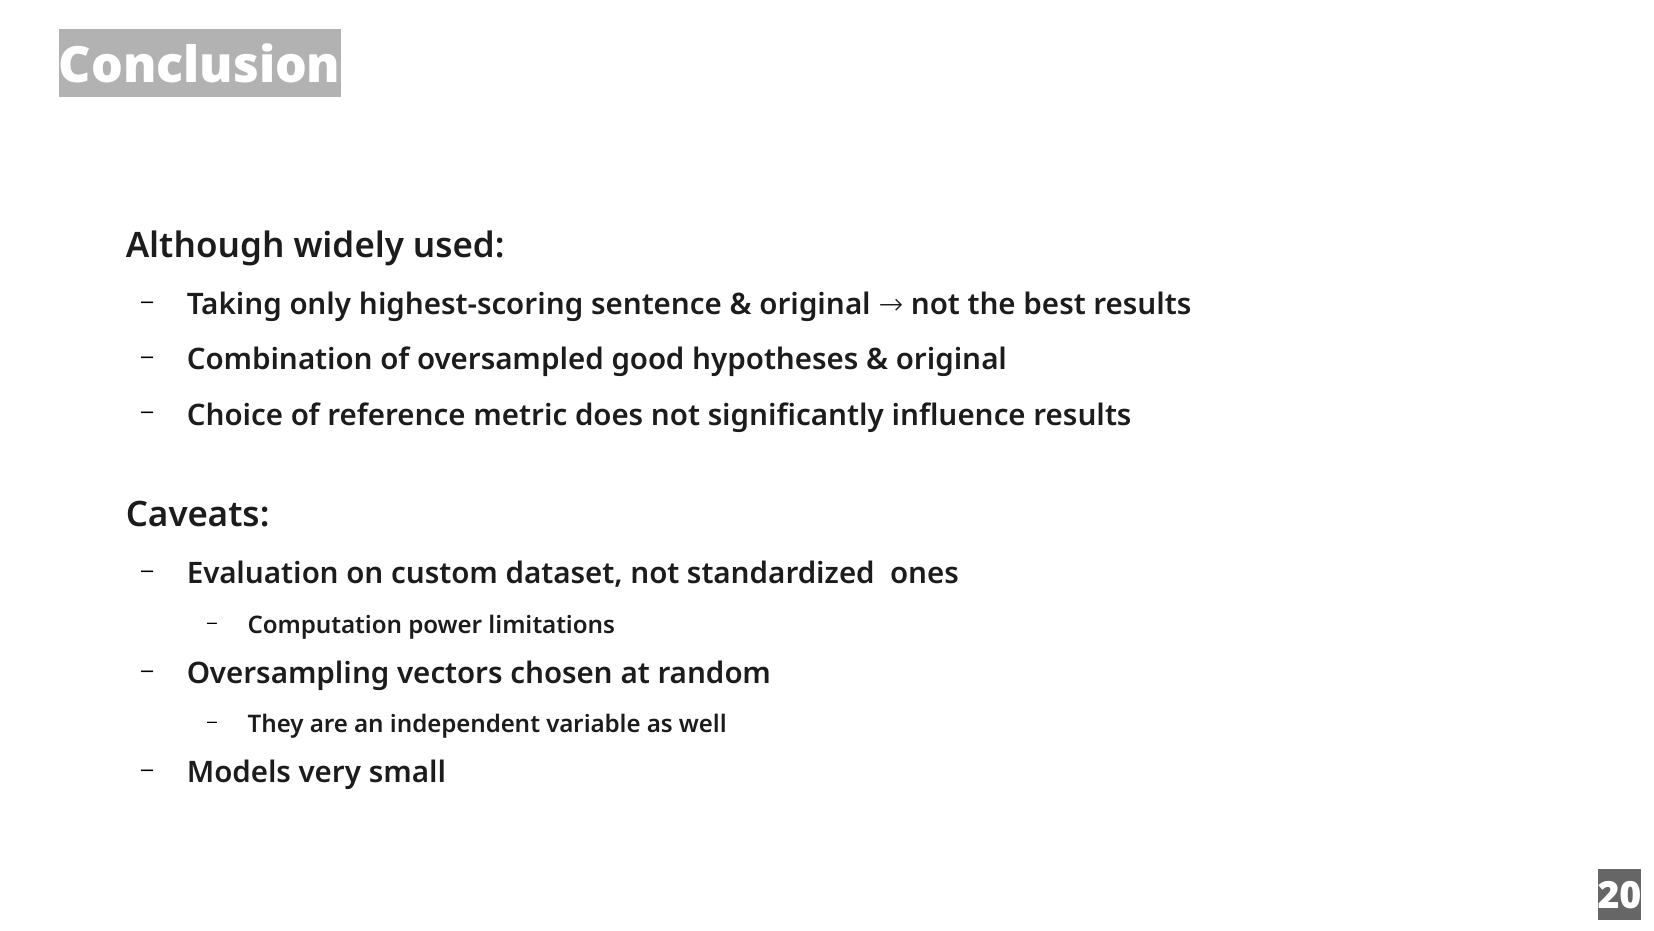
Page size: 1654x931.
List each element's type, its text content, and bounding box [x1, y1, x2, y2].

list Although widely used: Taking only highest-scoring sentence & original → not the best results Combination of oversampled good hypotheses & original Choice of reference metric does not significantly influence results Caveats: Evaluation on custom dataset, not standardized ones Computation power limitations Oversampling vectors chosen at random They are an independent variable as well Models very small [64, 219, 1571, 796]
title Conclusion [59, 0, 1595, 98]
